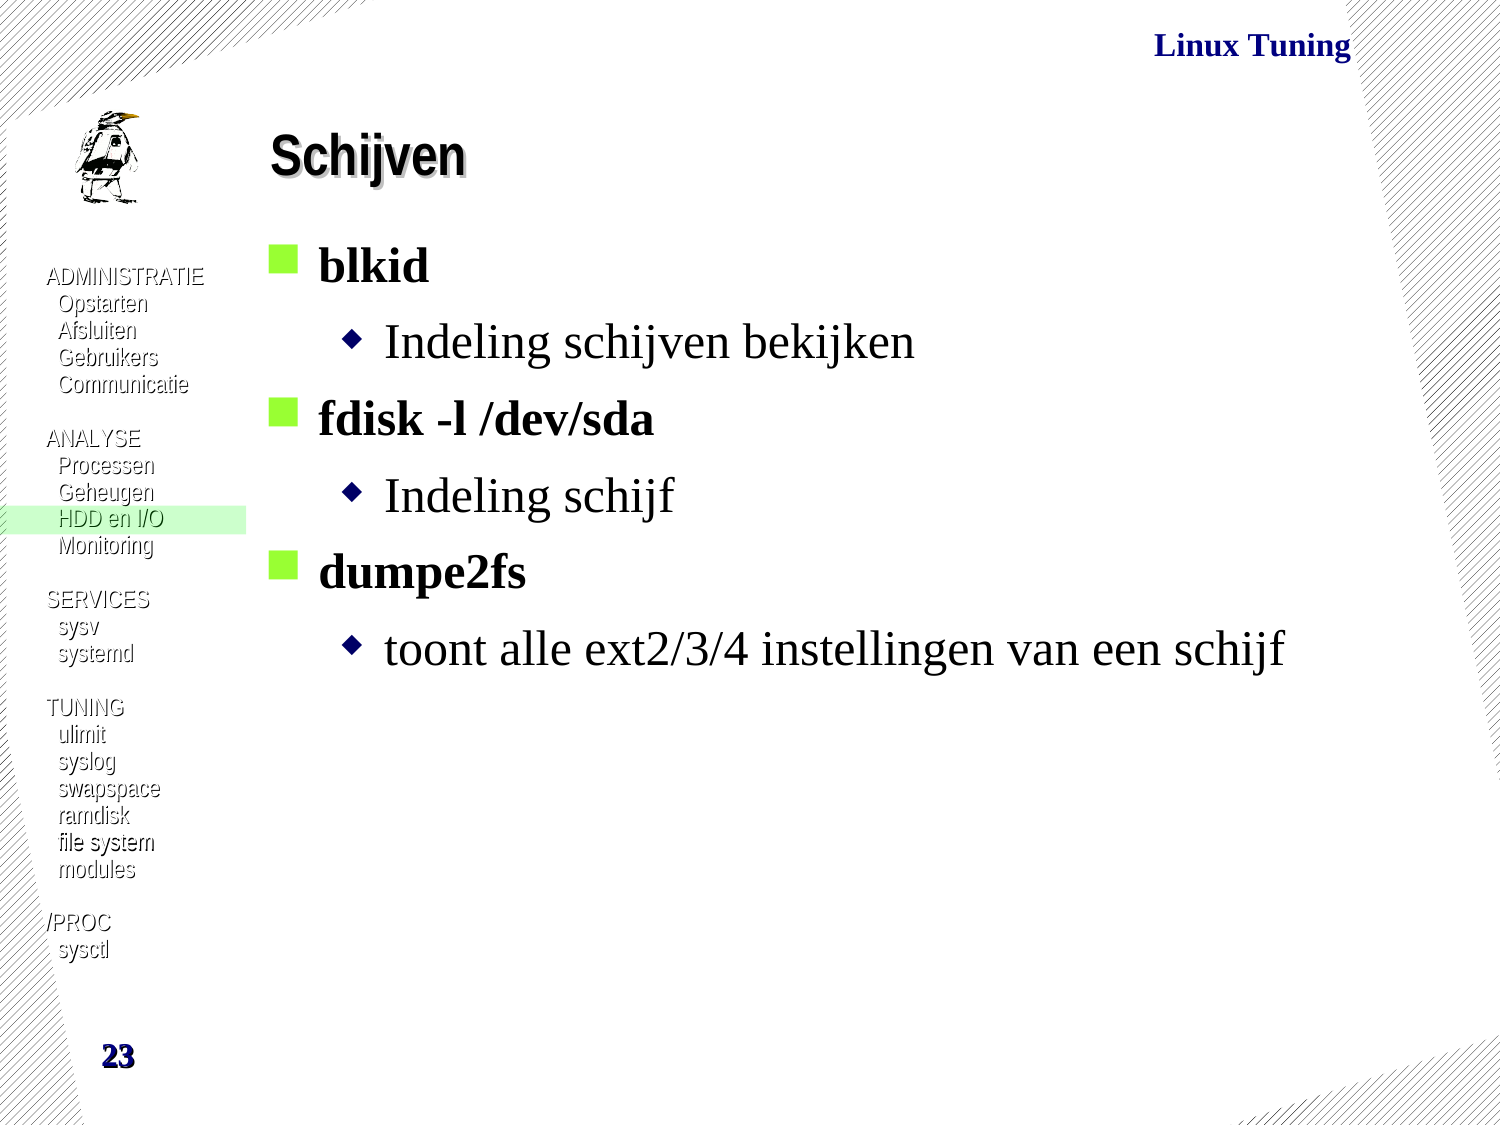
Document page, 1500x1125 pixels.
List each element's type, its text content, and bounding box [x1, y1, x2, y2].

list blkid Indeling schijven bekijken fdisk -l /dev/sda Indeling schijf dumpe2fs toont alle ext2/3/4 instellingen van een schijf [264, 229, 1486, 882]
picture [57, 105, 143, 206]
text_box [0, 505, 247, 535]
title Schijven [270, 41, 1500, 250]
